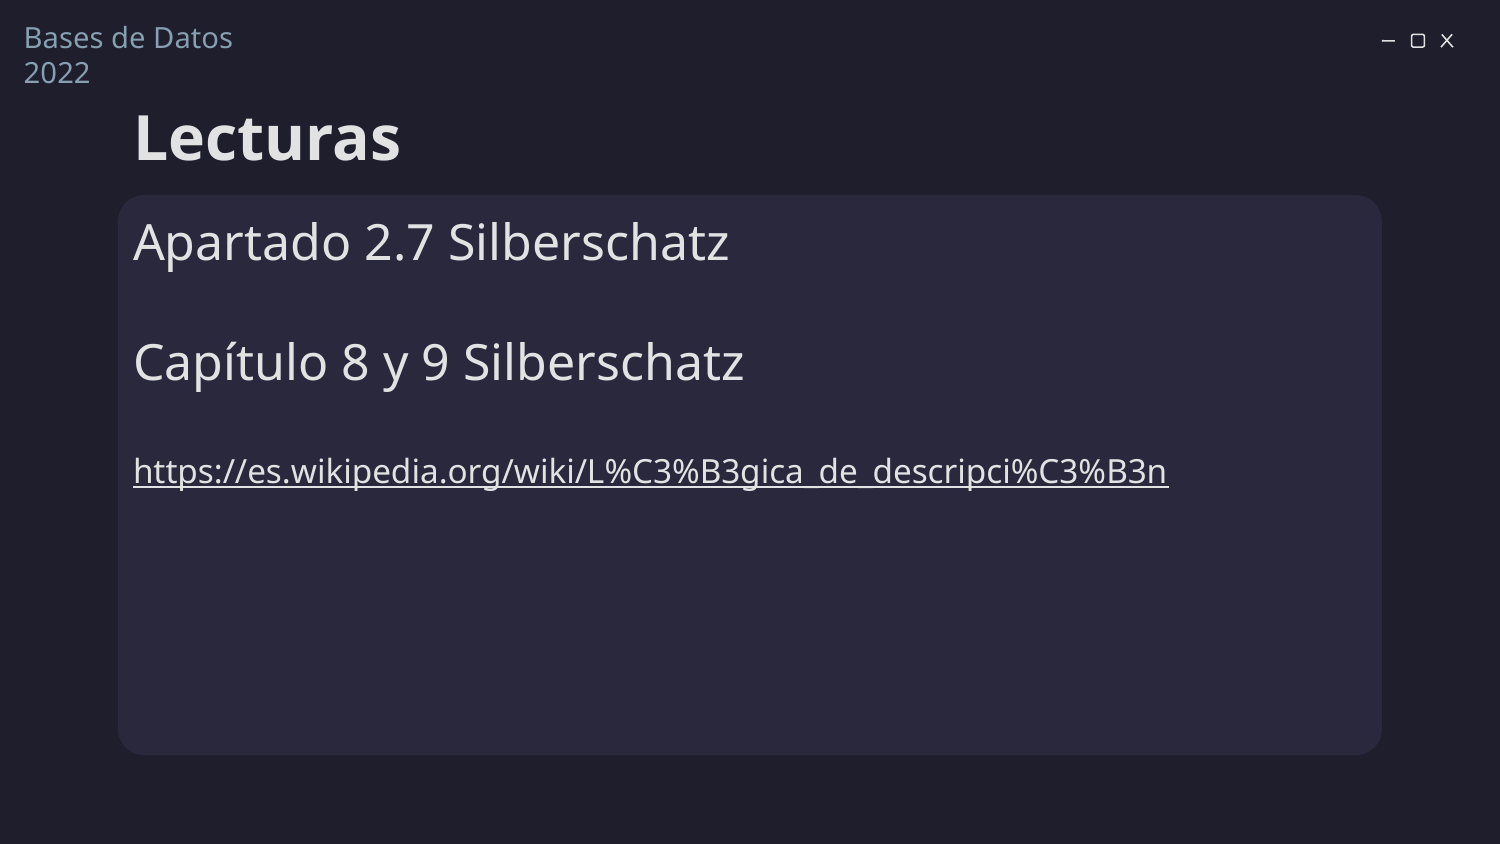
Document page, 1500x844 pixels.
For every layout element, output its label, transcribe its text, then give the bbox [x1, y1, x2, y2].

title Lecturas [118, 88, 1382, 183]
list Apartado 2.7 Silberschatz Capítulo 8 y 9 Silberschatz https://es.wikipedia.org/wiki/L%C3%B3gica_de_descripci%C3%B3n [118, 195, 1382, 750]
